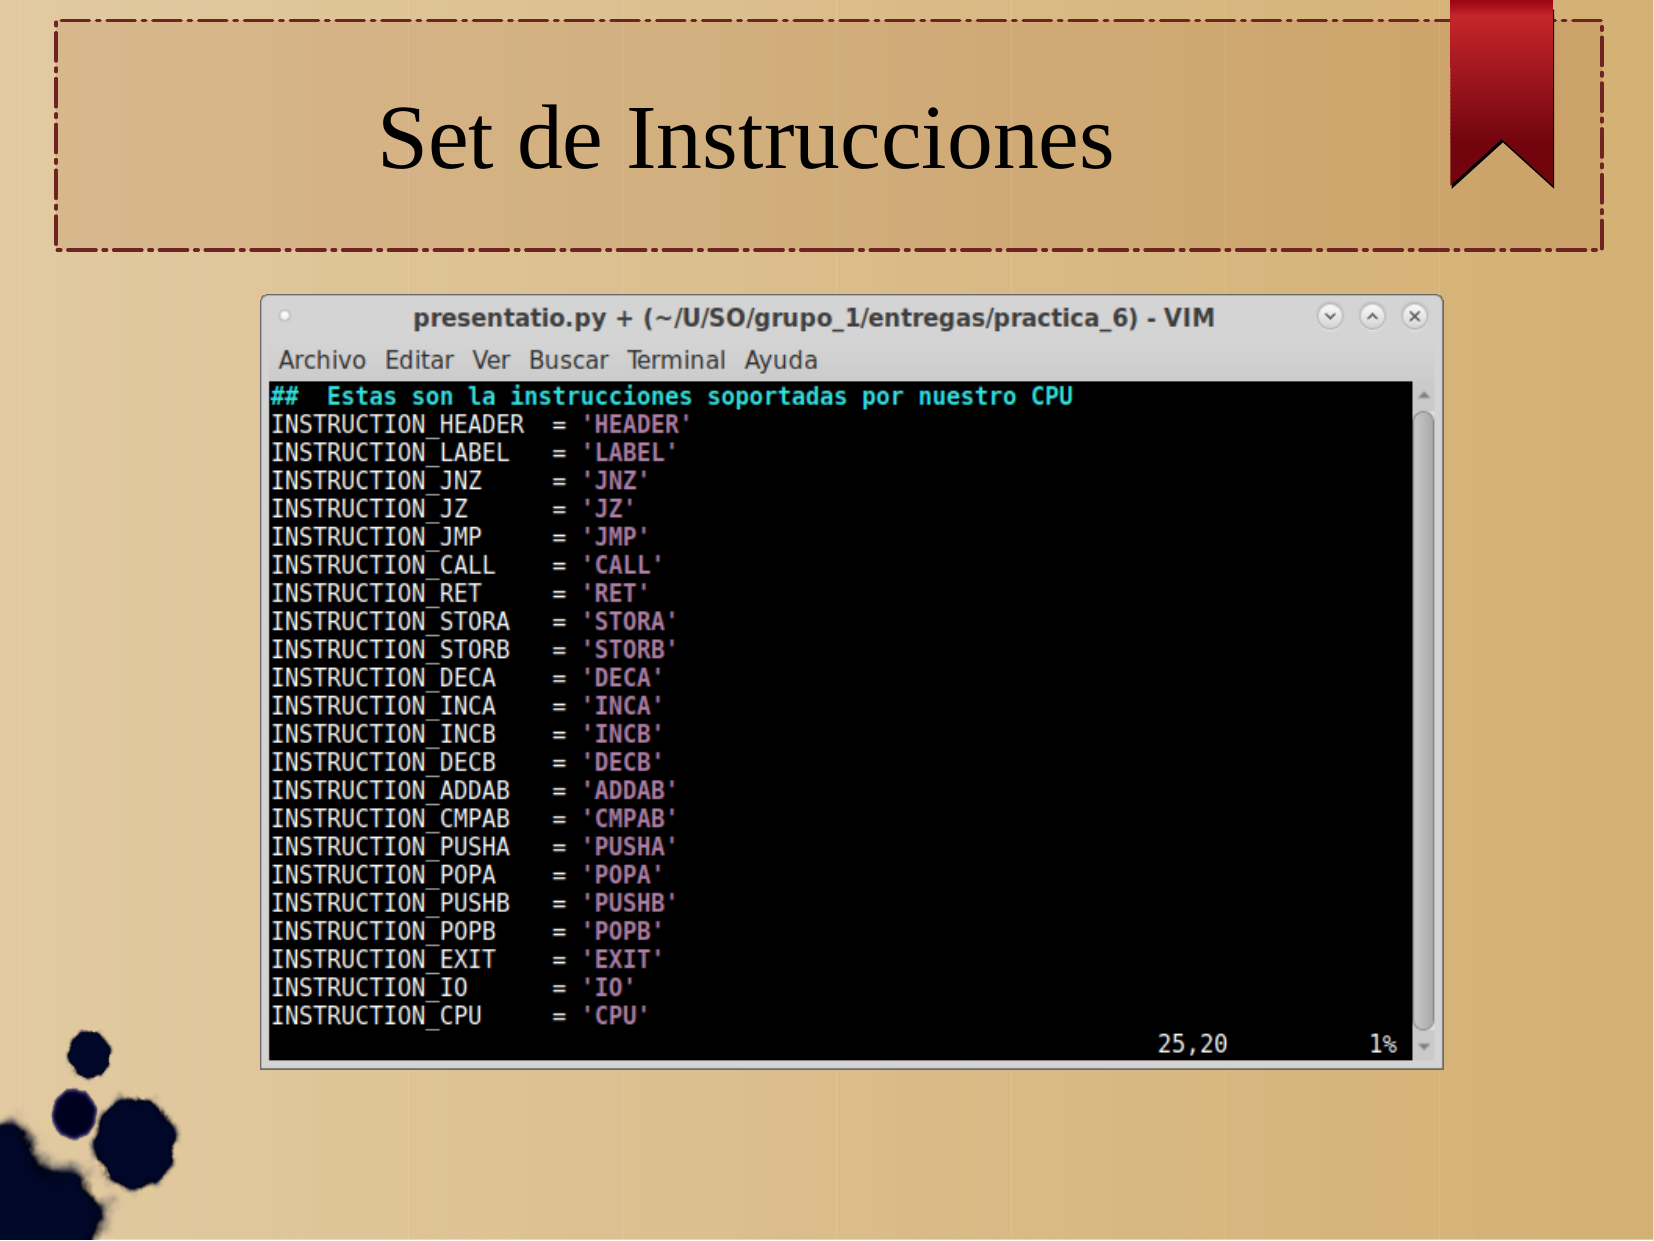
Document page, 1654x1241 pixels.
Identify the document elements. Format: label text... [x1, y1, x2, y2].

title Set de Instrucciones [82, 47, 1412, 229]
picture [260, 294, 1444, 1070]
